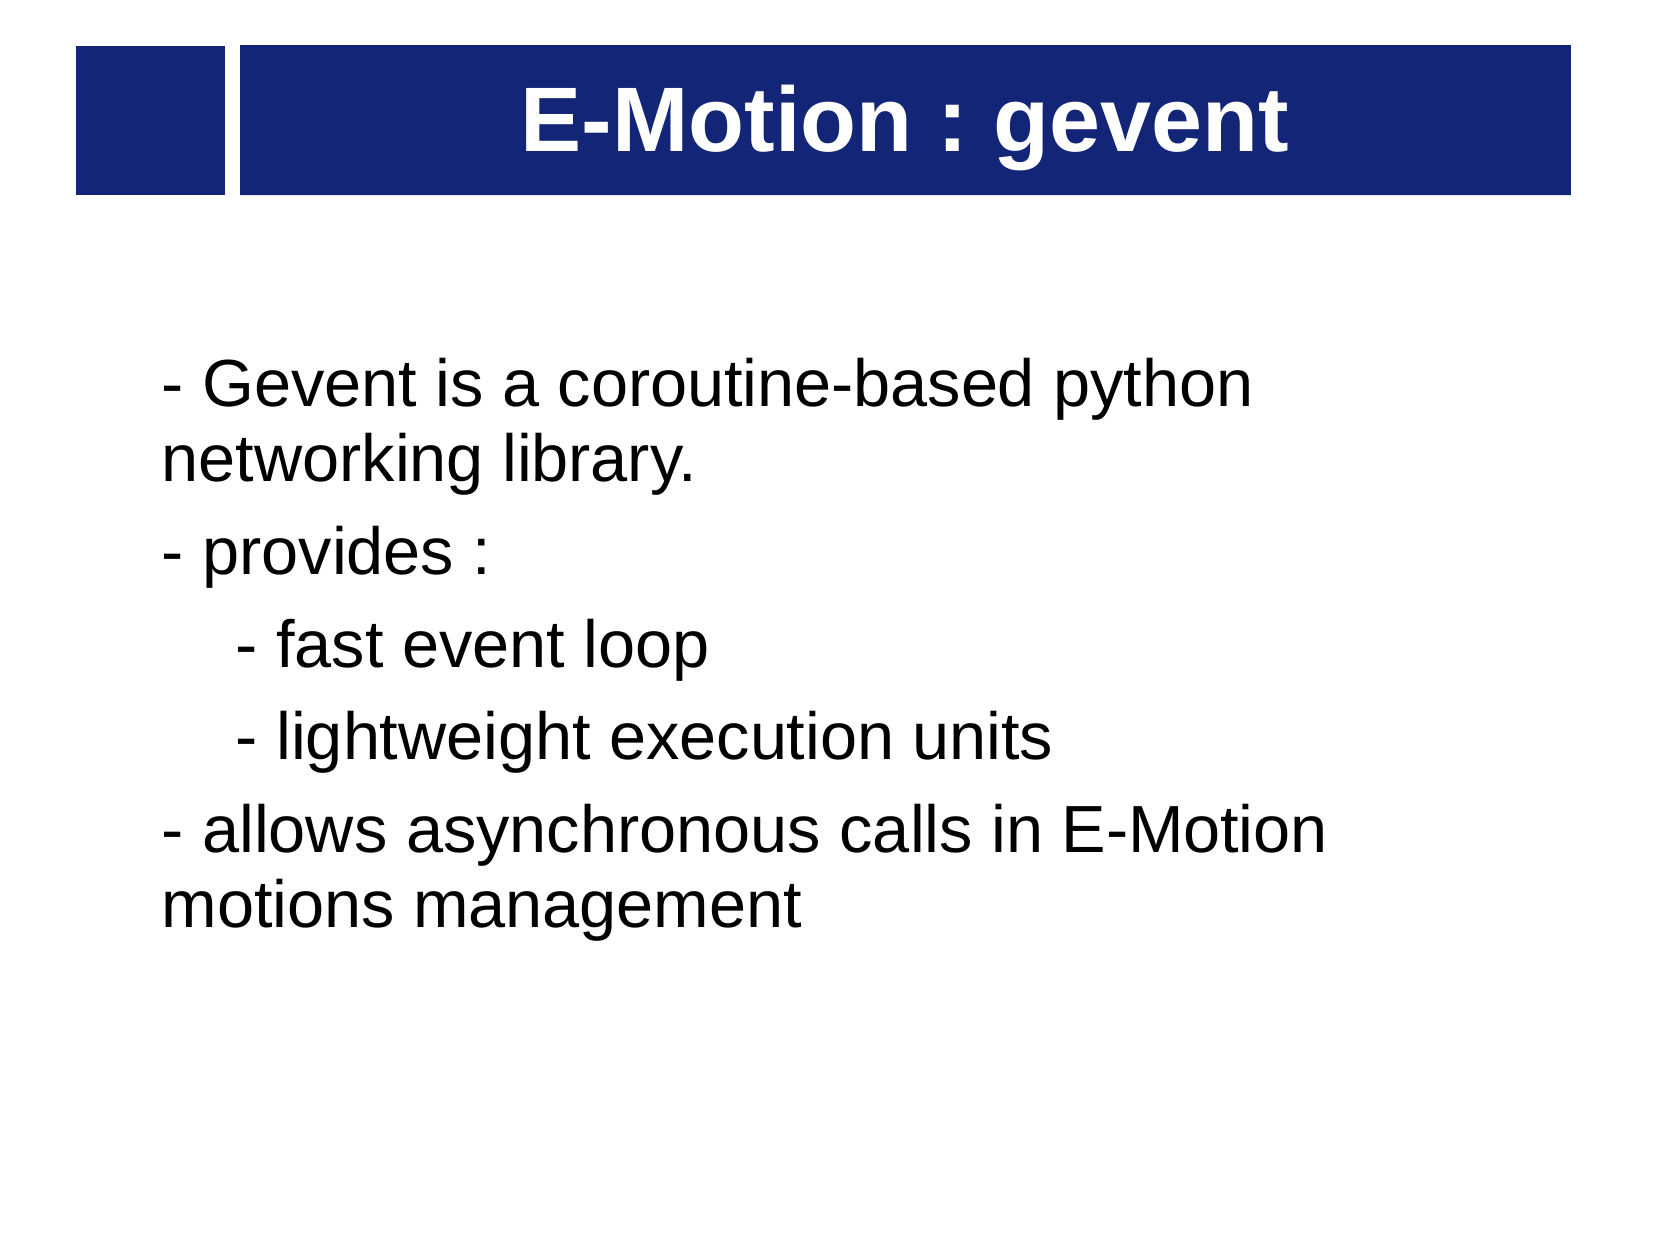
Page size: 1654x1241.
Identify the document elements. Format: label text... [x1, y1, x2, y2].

subtitle - Gevent is a coroutine-based python networking library. - provides : - fast event loop - lightweight execution units - allows asynchronous calls in E-Motion motions management [161, 346, 1486, 1035]
text_box [75, 45, 226, 196]
title E-Motion : gevent [240, 45, 1571, 196]
